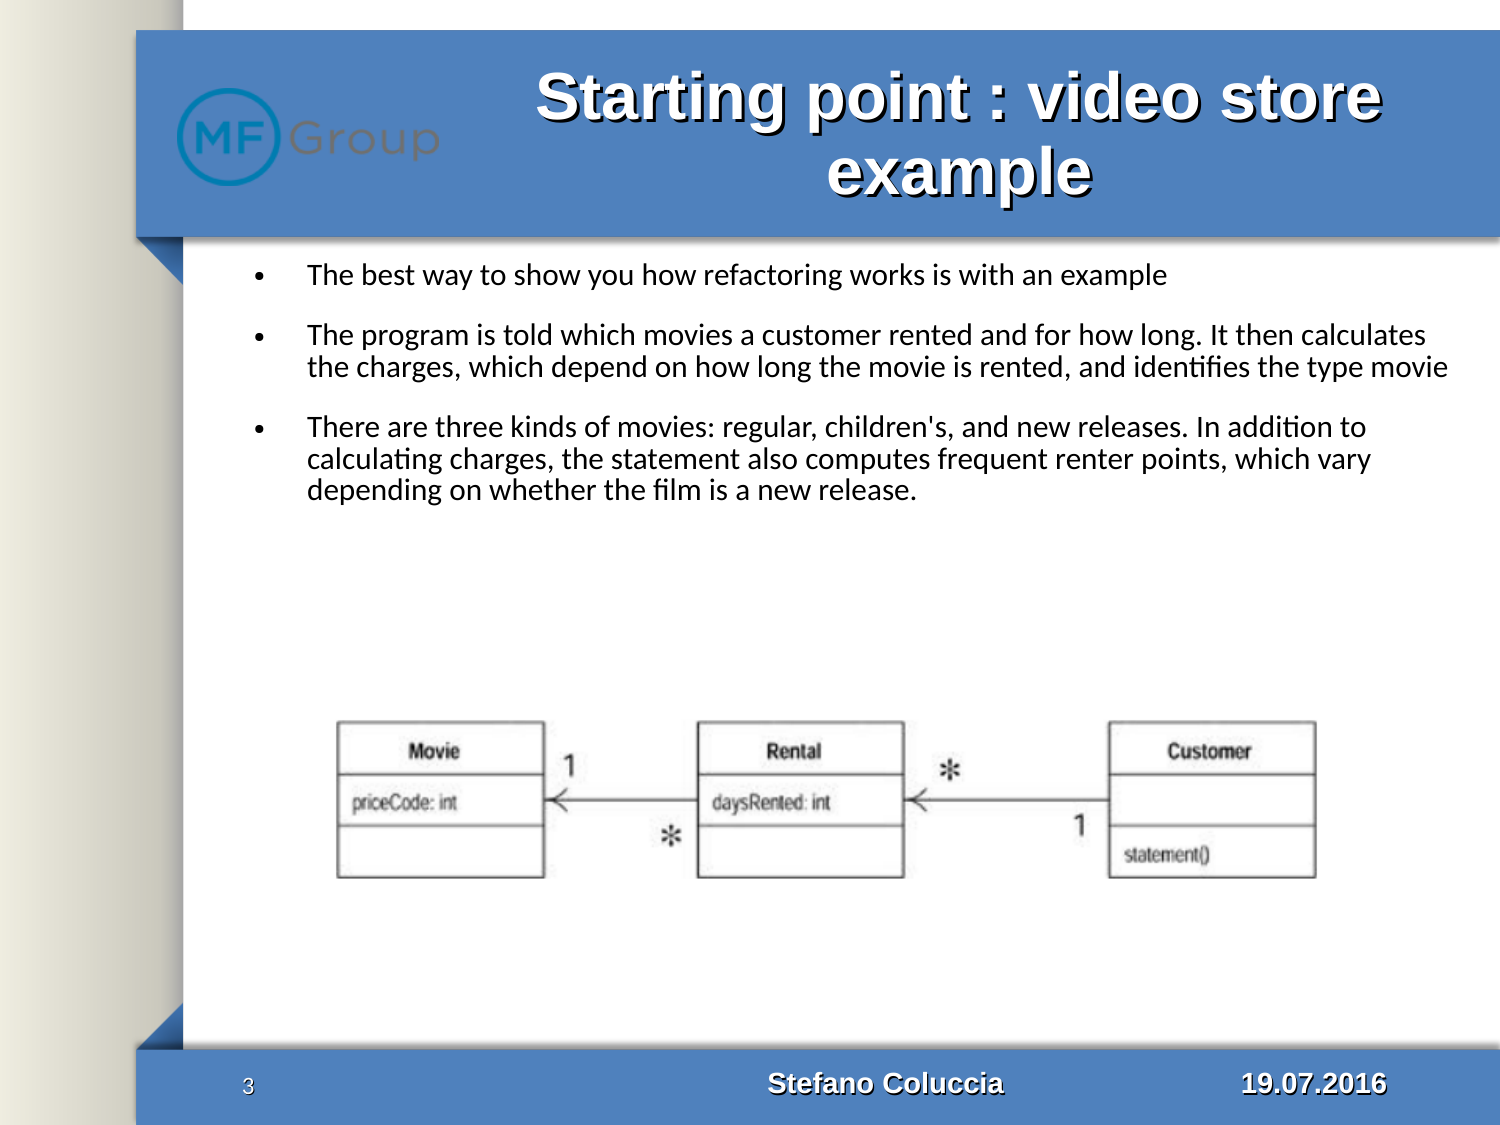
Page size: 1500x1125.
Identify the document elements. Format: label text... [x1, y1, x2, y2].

picture [0, 0, 1500, 1125]
list The best way to show you how refactoring works is with an example The program is told which movies a customer rented and for how long. It then calculates the charges, which depend on how long the movie is rented, and identifies the type movie There are three kinds of movies: regular, children's, and new releases. In addition to calculating charges, the statement also computes frequent renter points, which vary depending on whether the film is a new release. [236, 261, 1453, 1004]
title Starting point : video store example [472, 38, 1447, 230]
title 19.07.2016 [1151, 1062, 1477, 1105]
title Stefano Coluccia [738, 1062, 1034, 1105]
